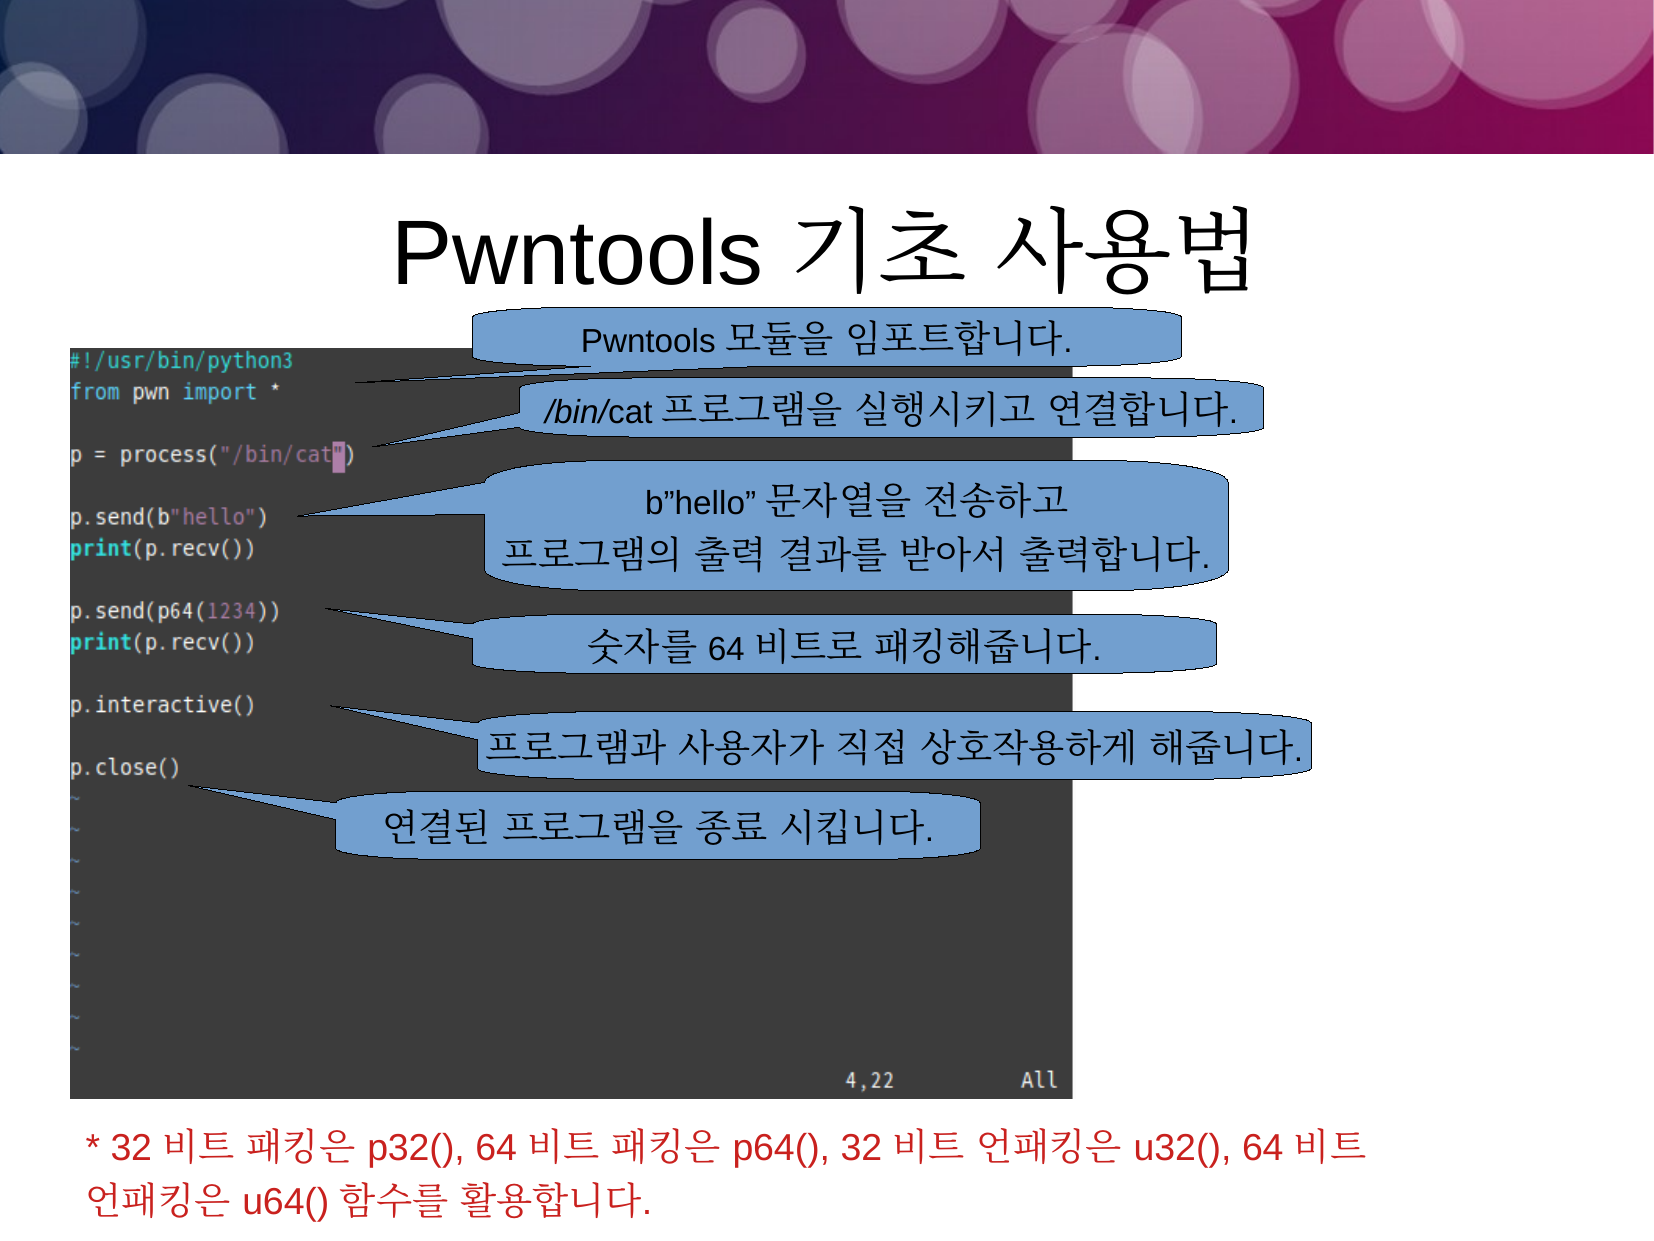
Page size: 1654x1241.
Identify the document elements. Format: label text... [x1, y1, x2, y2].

text_box 연결된 프로그램을 종료 시킵니다. [188, 785, 981, 860]
picture [0, 0, 1654, 154]
text_box * 32 비트 패킹은 p32(), 64 비트 패킹은 p64(), 32 비트 언패킹은 u32(), 64 비트 언패킹은 u64() 함수를 활용합니다. [70, 1110, 1512, 1234]
text_box b”hello” 문자열을 전송하고 프로그램의 출력 결과를 받아서 출력합니다. [297, 460, 1229, 591]
text_box Pwntools 모듈을 임포트합니다. [355, 307, 1182, 383]
text_box 프로그램과 사용자가 직접 상호작용하게 해줍니다. [330, 705, 1312, 780]
text_box /bin/cat 프로그램을 실행시키고 연결합니다. [372, 377, 1264, 447]
picture [70, 348, 1076, 1099]
text_box 숫자를 64 비트로 패킹해줍니다. [325, 608, 1217, 674]
title Pwntools 기초 사용법 [82, 159, 1571, 331]
